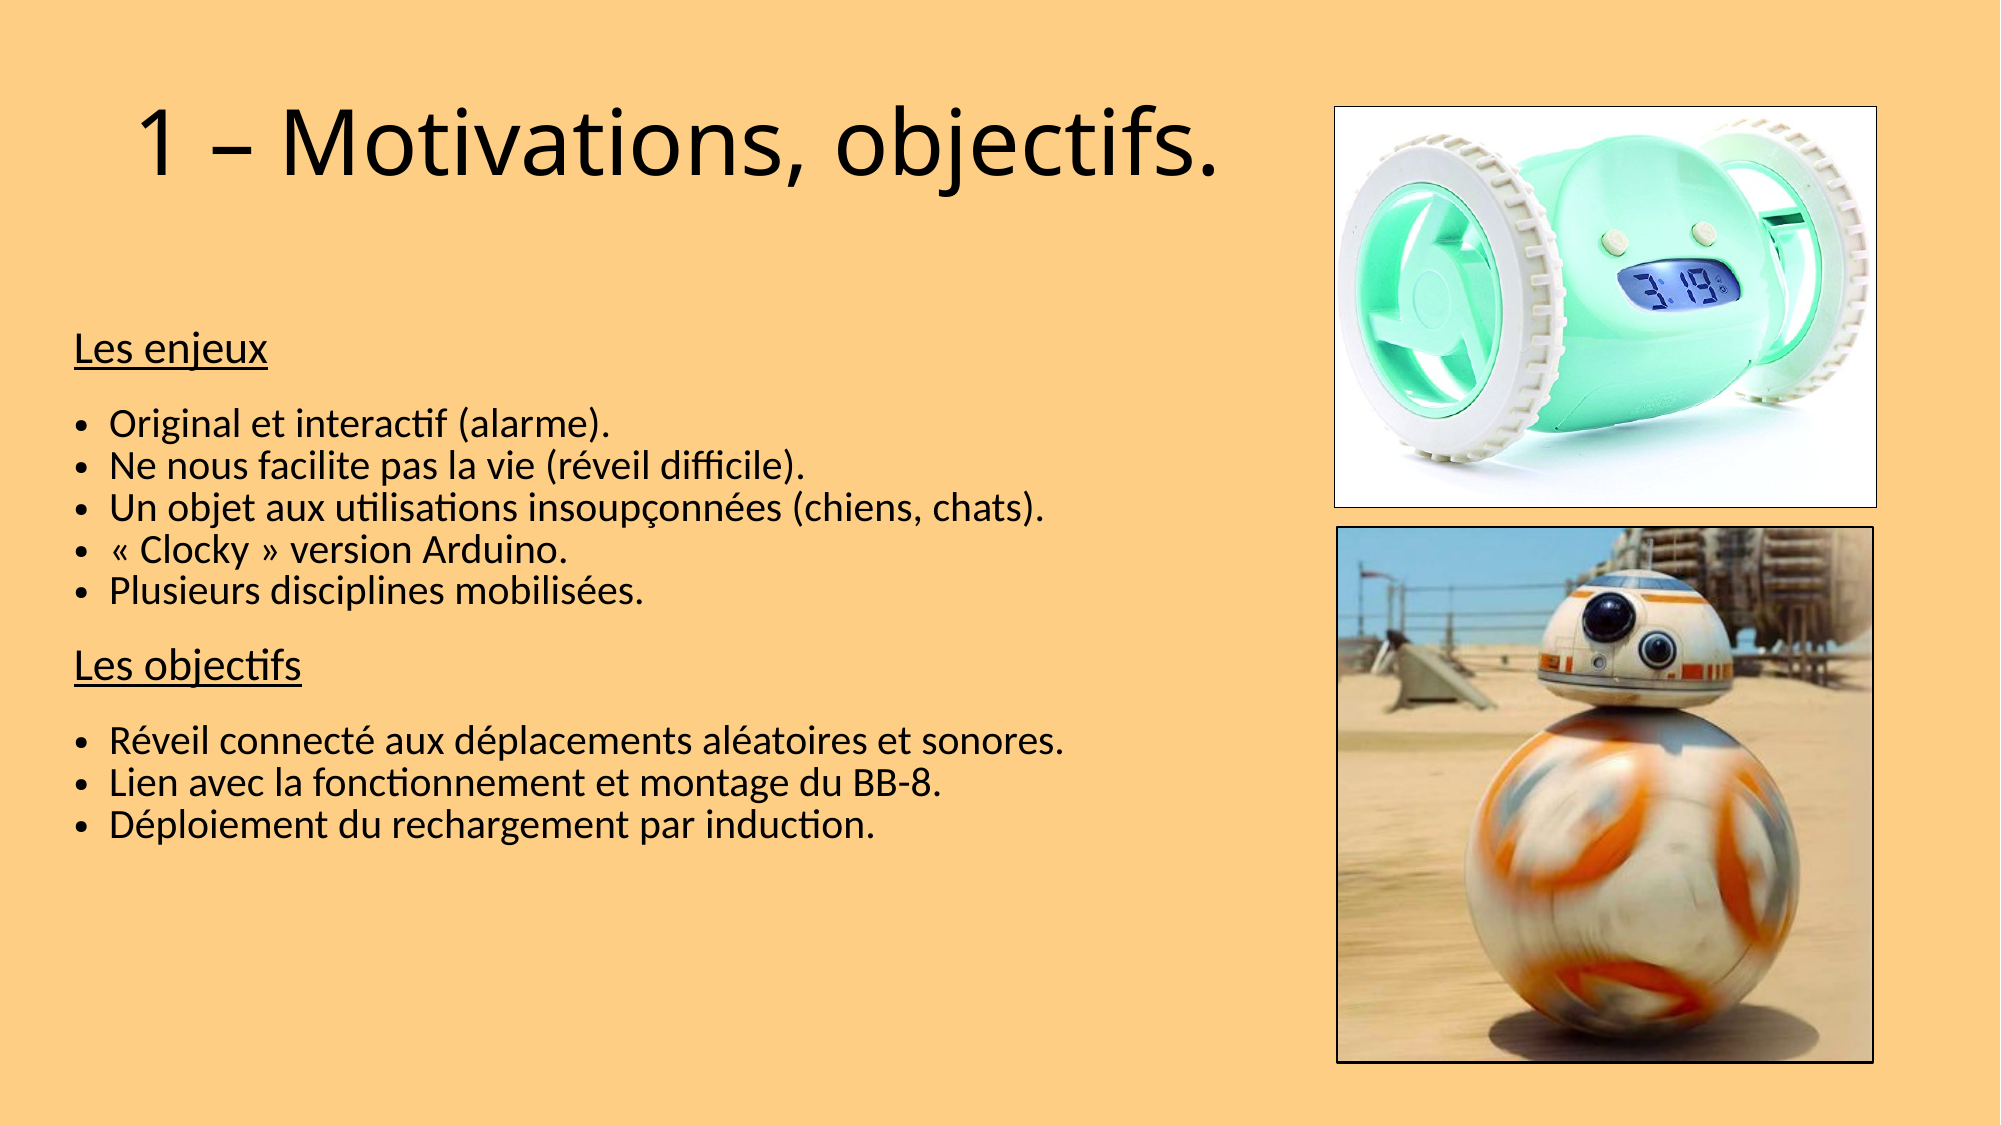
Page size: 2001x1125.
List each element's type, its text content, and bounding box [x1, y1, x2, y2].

title 1 – Motivations, objectifs. [118, 44, 1298, 249]
text_box Les enjeux Original et interactif (alarme). Ne nous facilite pas la vie (réveil difficile). Un objet aux utilisations insoupçonnées (chiens, chats). « Clocky » version Arduino. Plusieurs disciplines mobilisées. Les objectifs Réveil connecté aux déplacements aléatoires et sonores. Lien avec la fonctionnement et montage du BB-8. Déploiement du rechargement par induction. [59, 322, 1359, 1125]
picture [1334, 106, 1877, 508]
picture [1359, 527, 1872, 1062]
